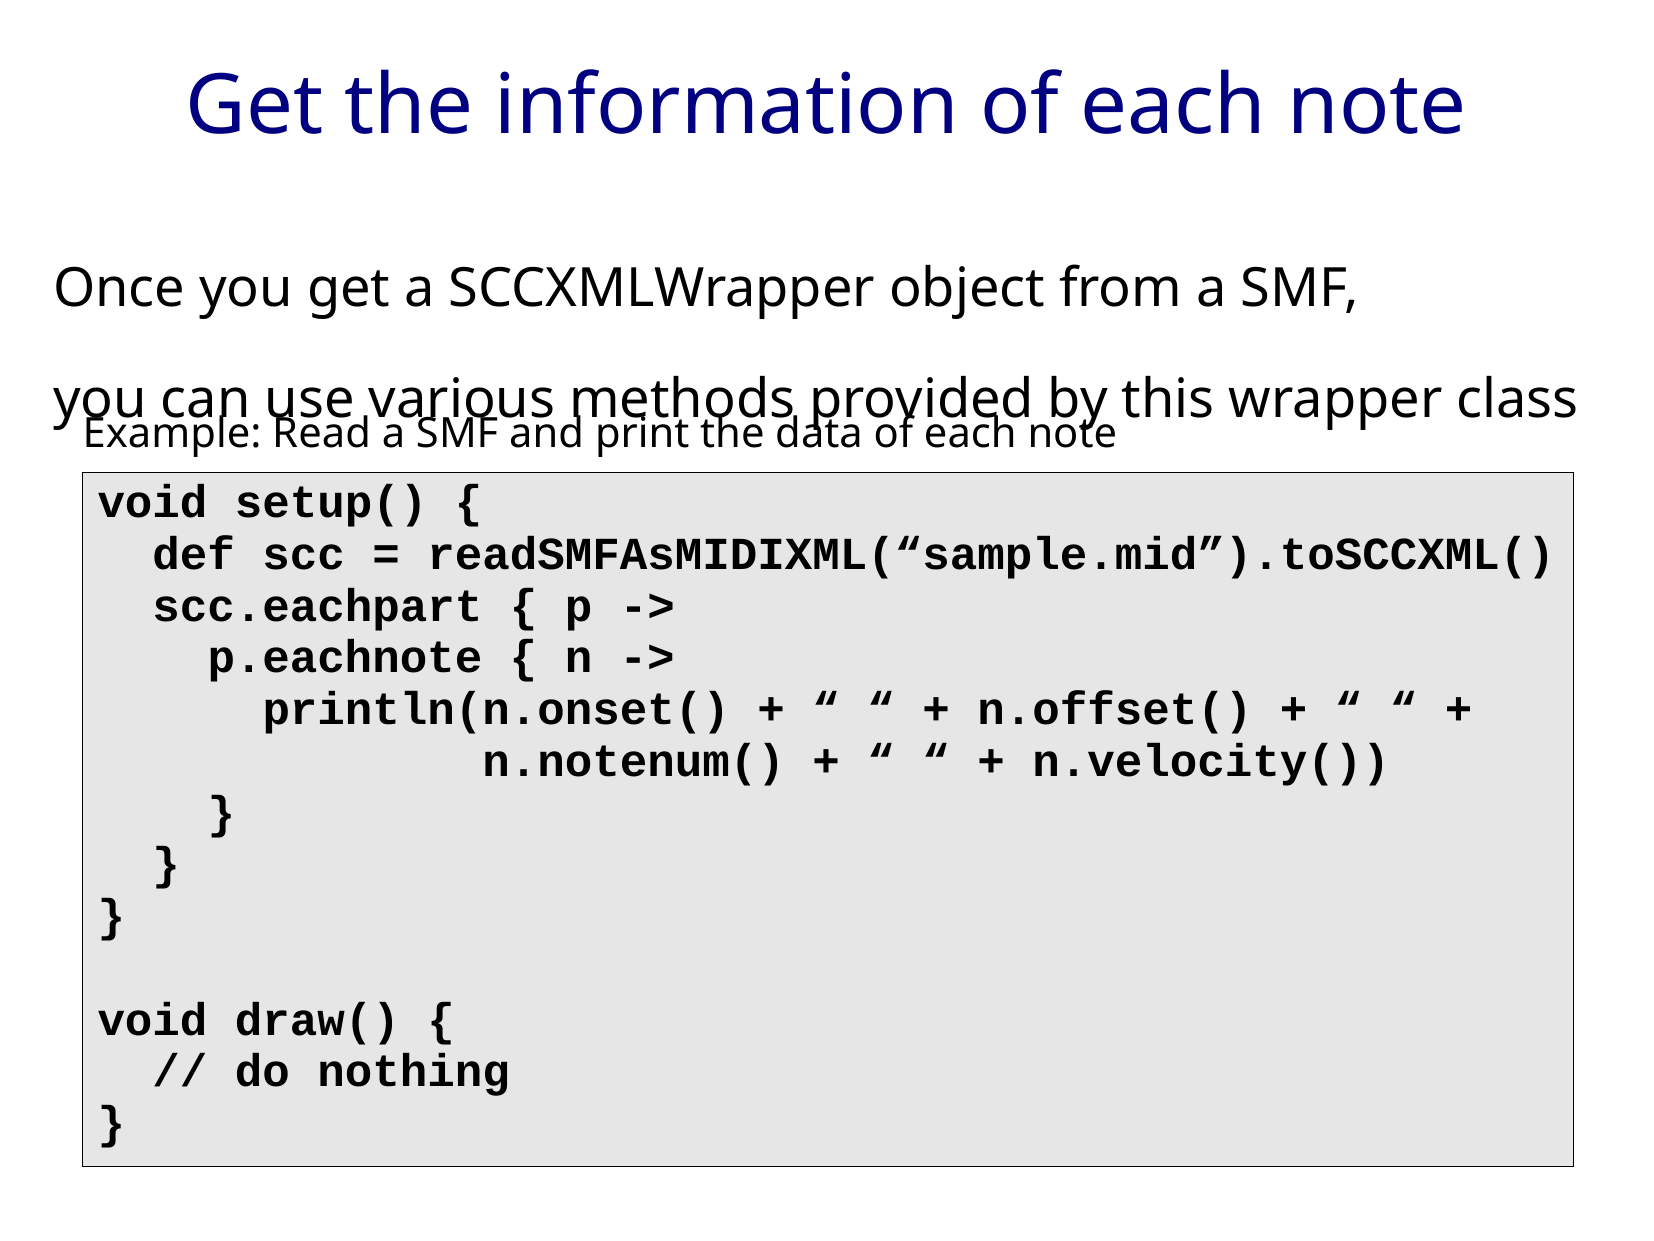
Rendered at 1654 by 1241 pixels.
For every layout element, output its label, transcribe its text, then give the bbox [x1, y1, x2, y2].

text_box Once you get a SCCXMLWrapper object from a SMF, you can use various methods provided by this wrapper class [38, 203, 1587, 365]
text_box Example: Read a SMF and print the data of each note [67, 395, 1136, 456]
text_box void setup() { def scc = readSMFAsMIDIXML(“sample.mid”).toSCCXML() scc.eachpart { p -> p.eachnote { n -> println(n.onset() + “ “ + n.offset() + “ “ + n.notenum() + “ “ + n.velocity()) } } } void draw() { // do nothing } [82, 472, 1574, 1167]
title Get the information of each note [82, 39, 1571, 165]
